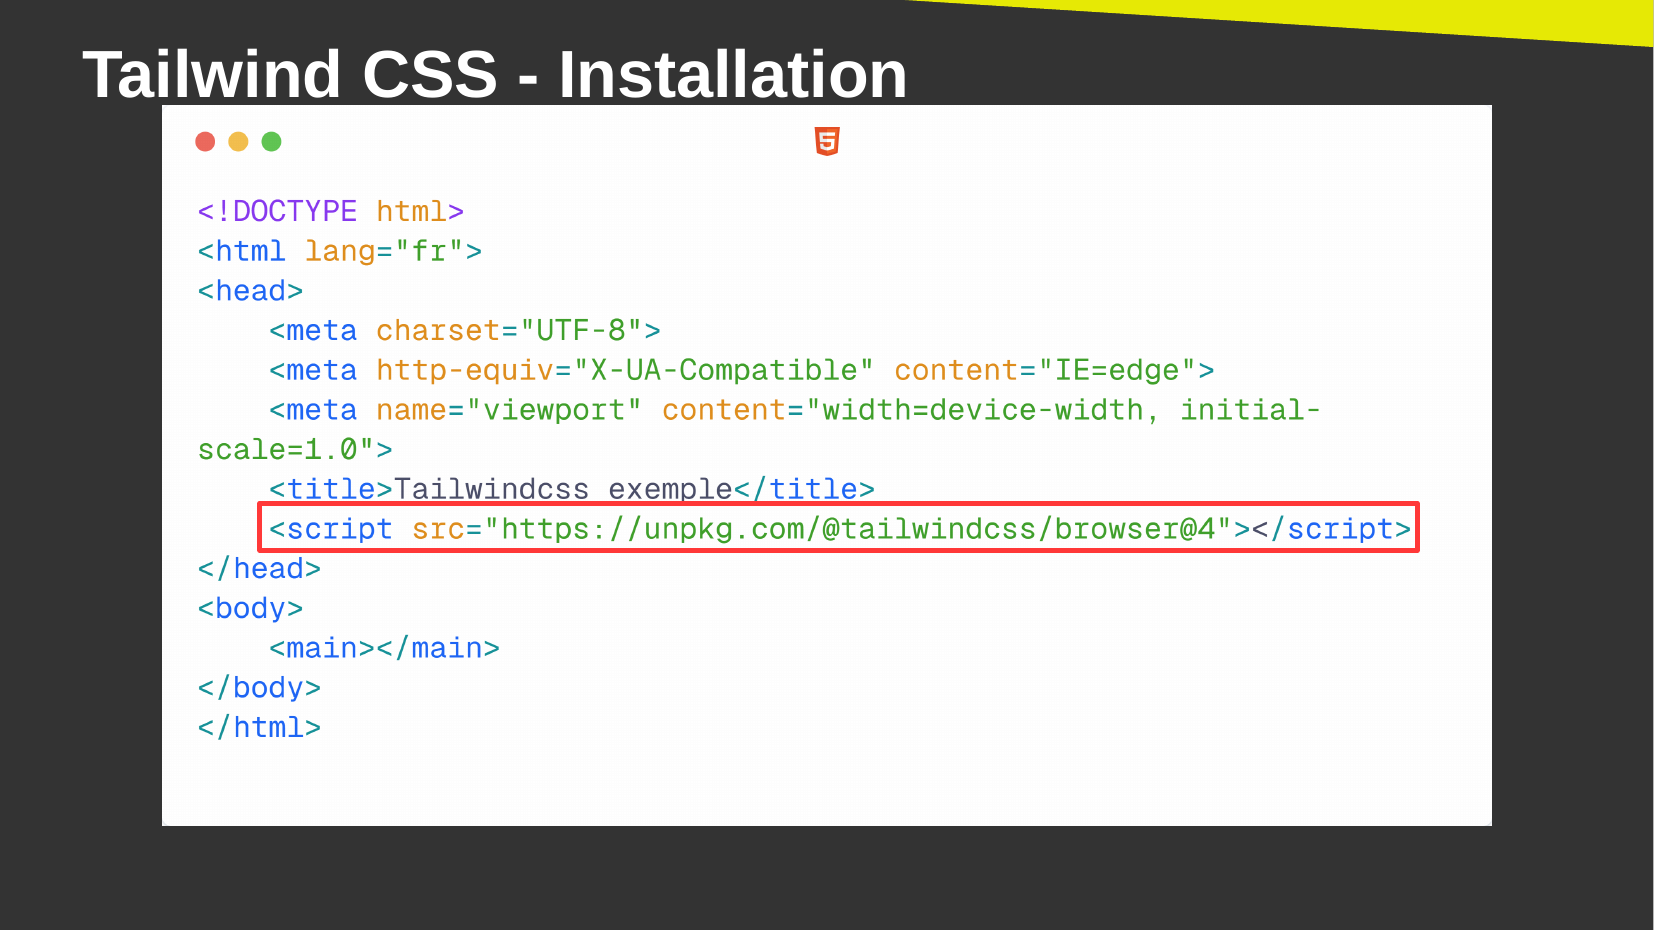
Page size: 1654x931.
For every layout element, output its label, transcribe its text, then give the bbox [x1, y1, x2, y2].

picture [162, 105, 1492, 826]
title Tailwind CSS - Installation [82, 37, 1571, 114]
text_box [904, 0, 1654, 48]
